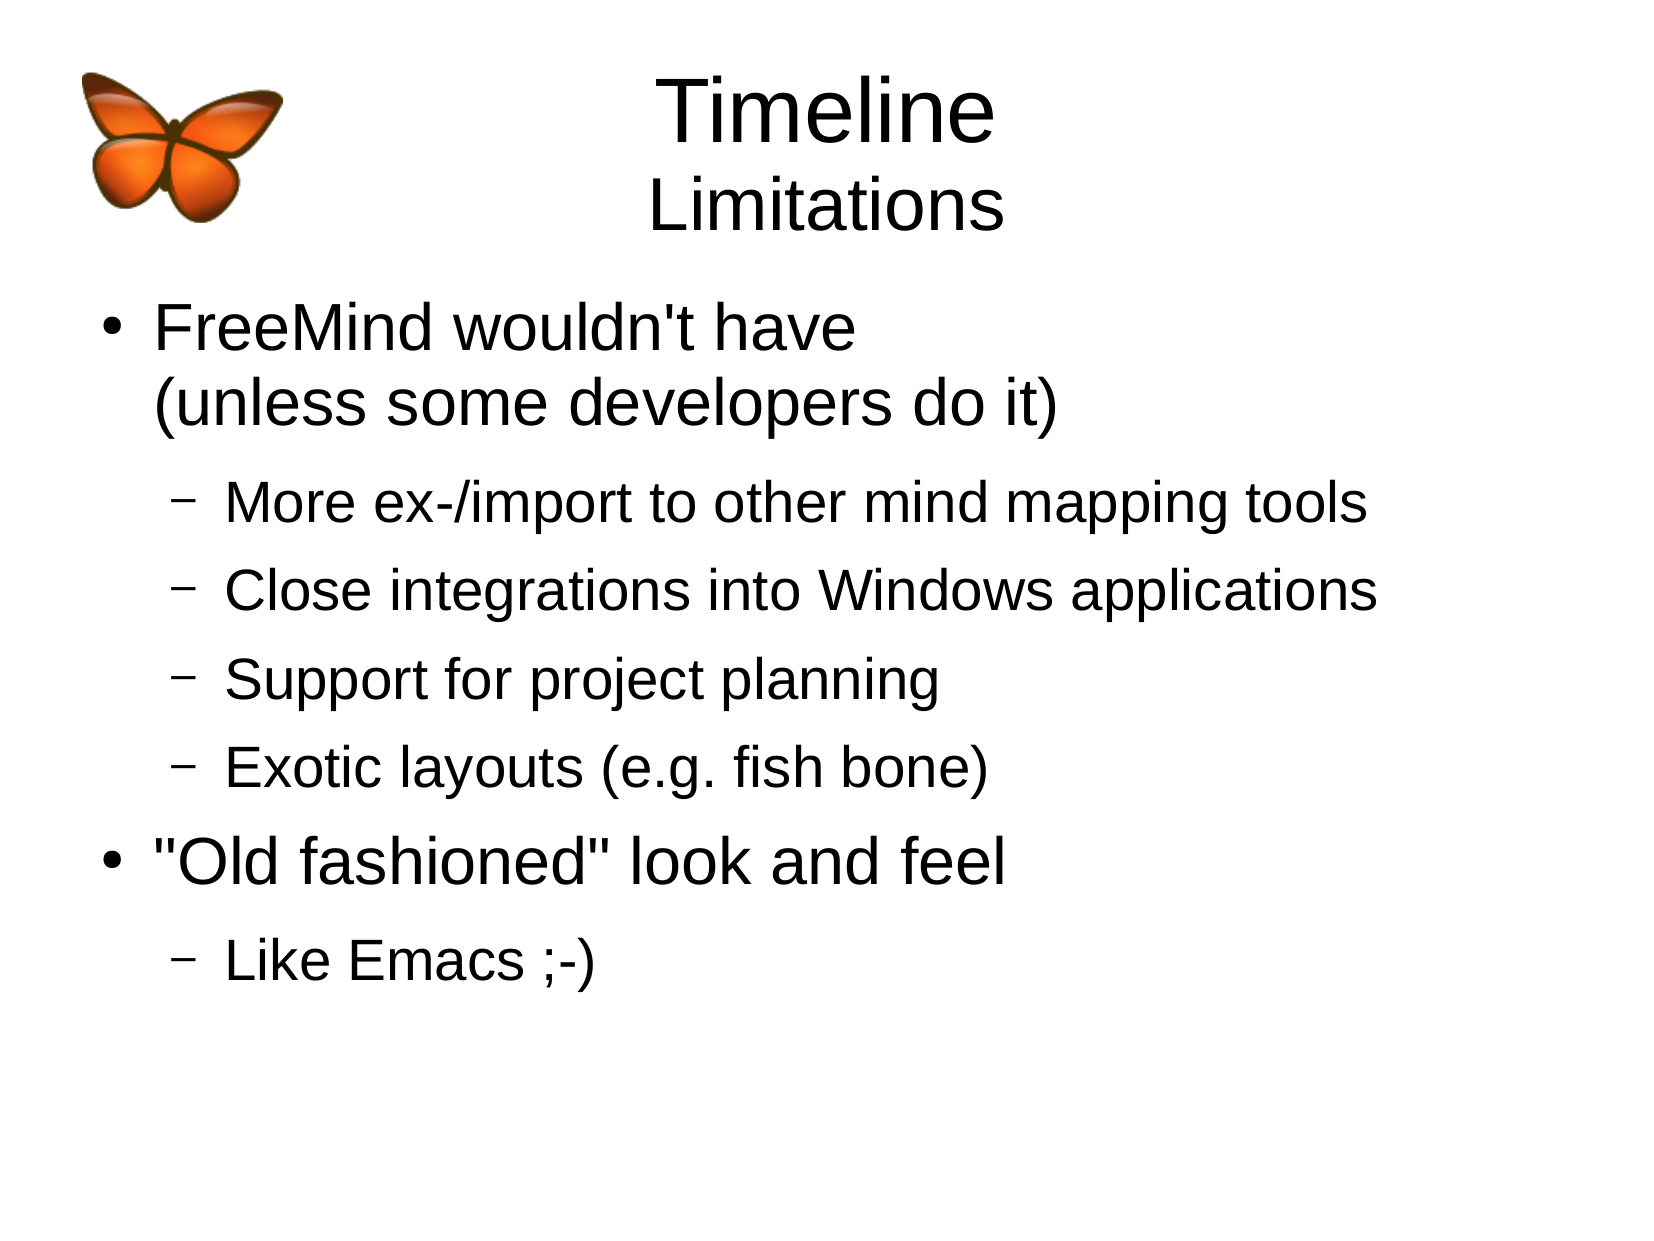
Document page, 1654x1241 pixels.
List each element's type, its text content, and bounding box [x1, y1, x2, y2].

title Timeline Limitations [82, 49, 1571, 257]
list FreeMind wouldn't have (unless some developers do it) More ex-/import to other mind mapping tools Close integrations into Windows applications Support for project planning Exotic layouts (e.g. fish bone) "Old fashioned" look and feel Like Emacs ;-) [82, 290, 1571, 1010]
